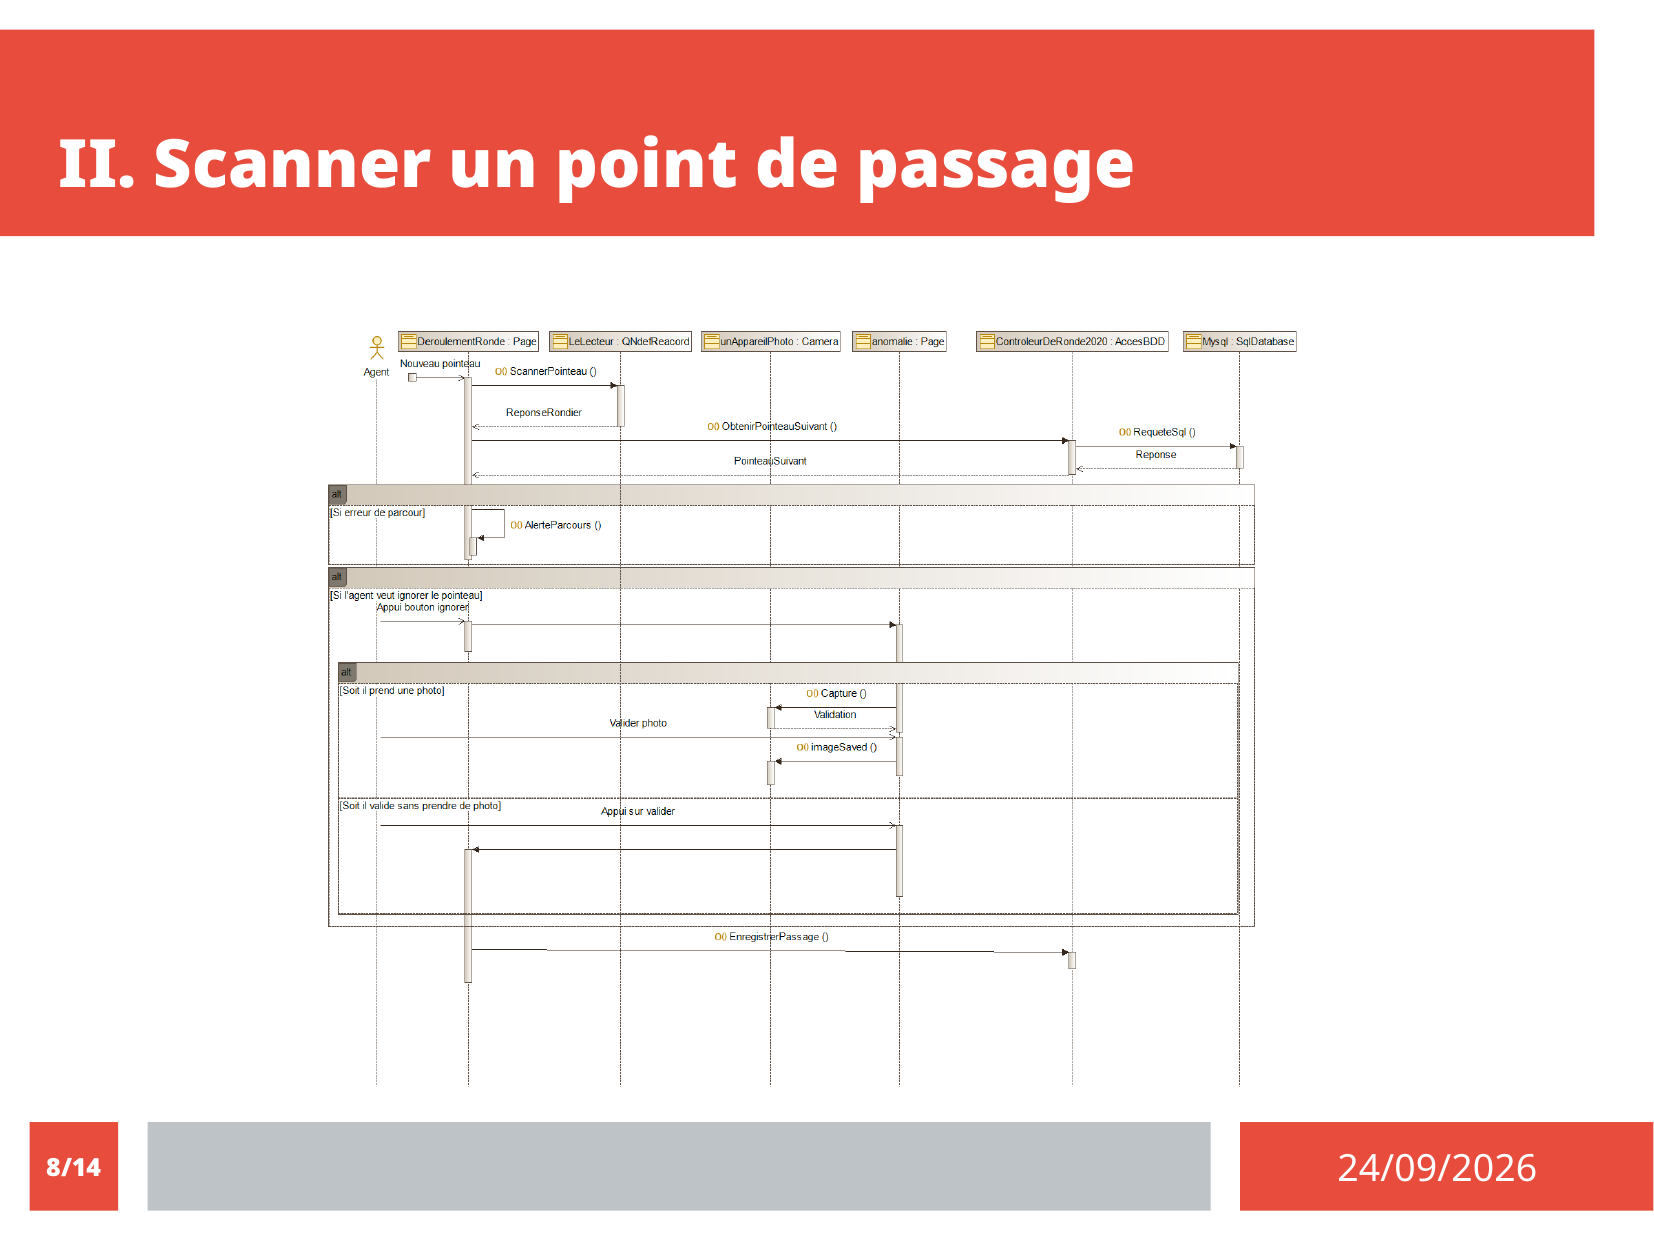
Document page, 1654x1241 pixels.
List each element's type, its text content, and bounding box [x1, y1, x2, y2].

title II. Scanner un point de passage [59, 59, 1595, 207]
picture [321, 324, 1303, 1093]
